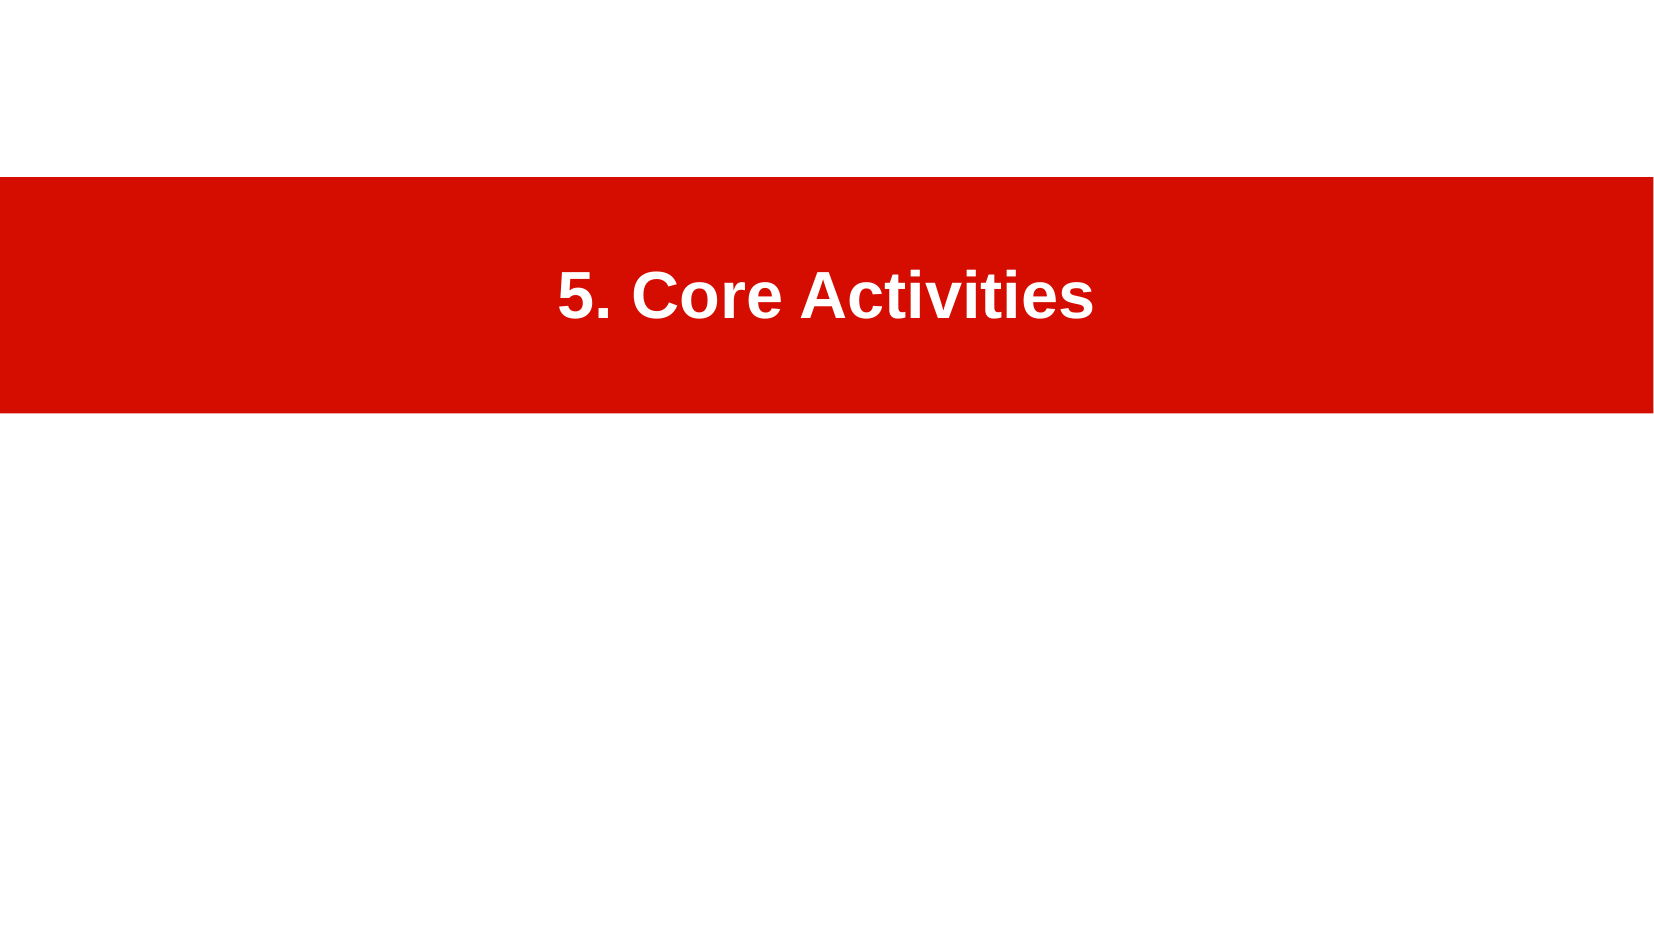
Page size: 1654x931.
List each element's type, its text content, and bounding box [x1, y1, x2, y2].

title 5. Core Activities [0, 177, 1654, 414]
